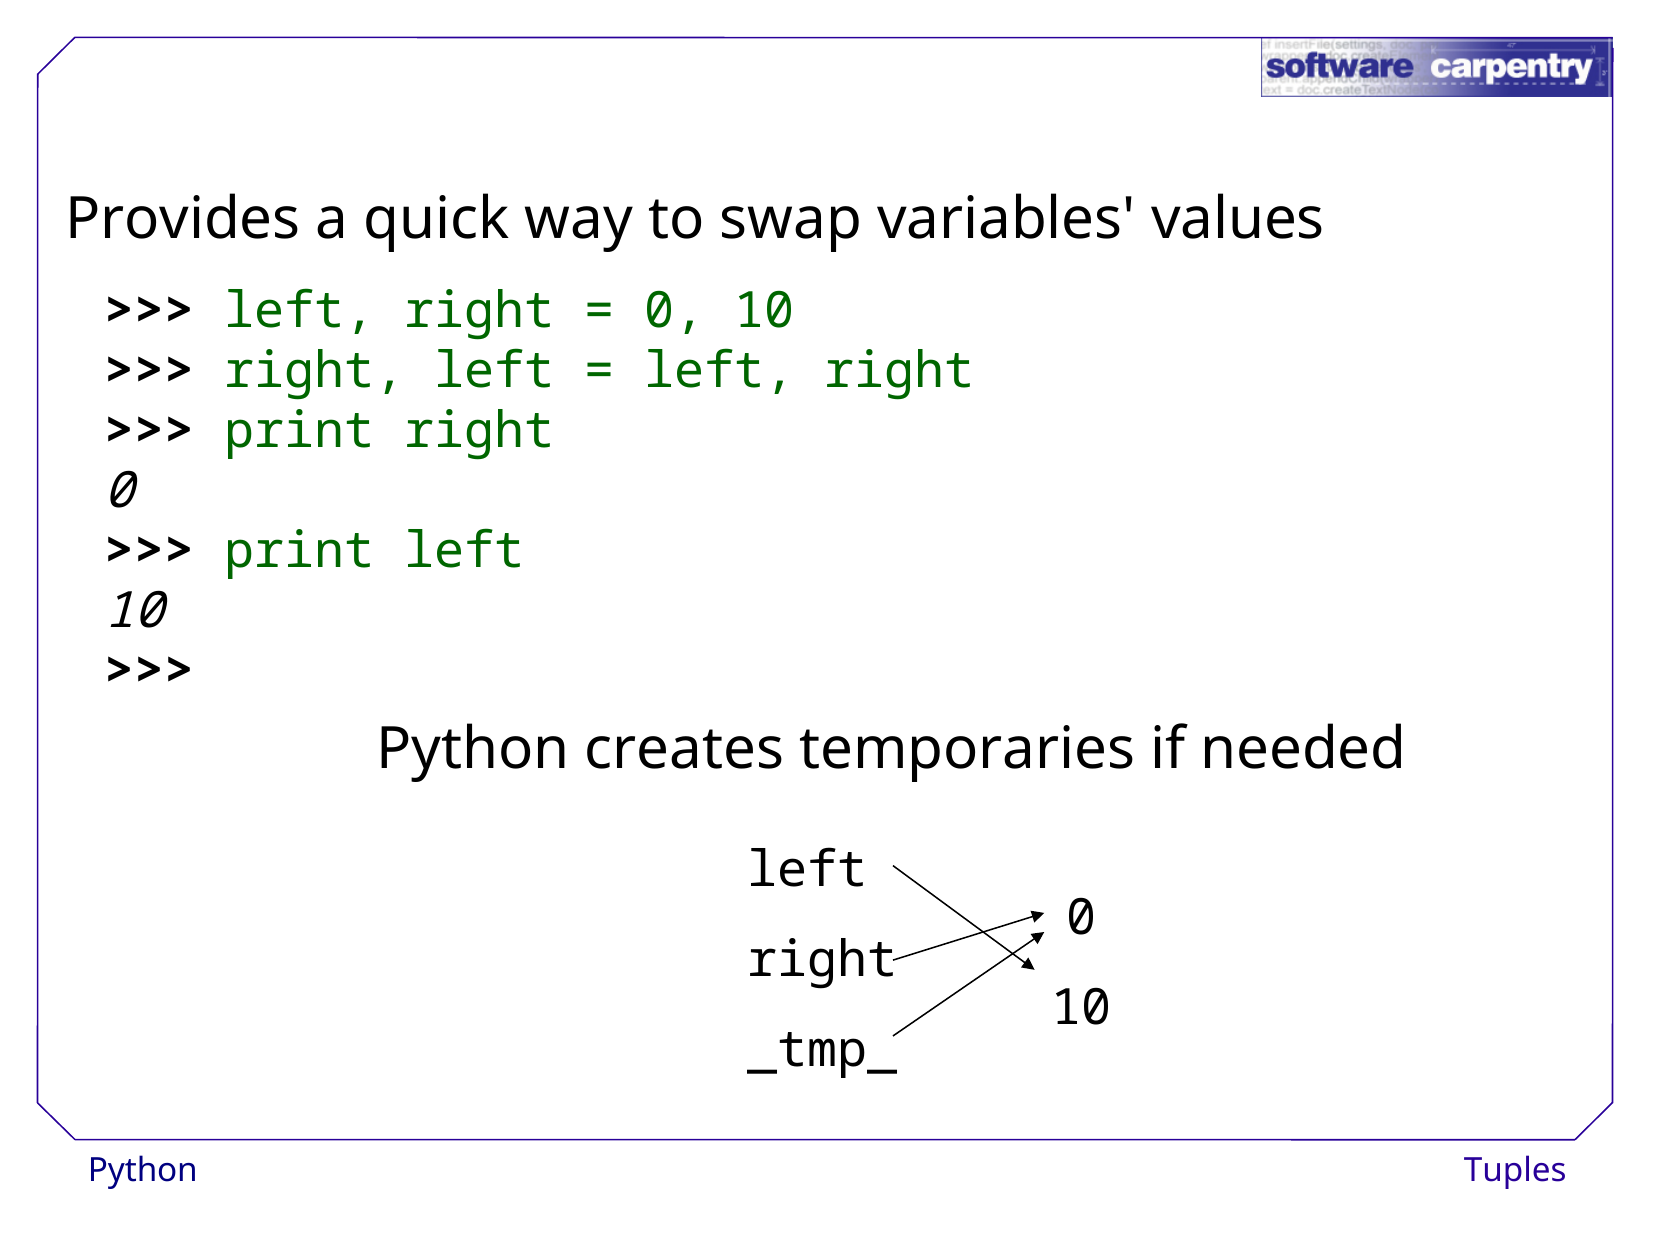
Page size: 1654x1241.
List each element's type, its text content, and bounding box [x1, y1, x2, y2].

text_box left right _tmp_ [732, 799, 903, 1083]
text_box 0 10 [996, 944, 1010, 963]
text_box 0 10 [996, 846, 1167, 1055]
text_box >>> left, right = 0, 10 >>> right, left = left, right >>> print right 0 >>> print left 10 >>> [89, 270, 1167, 715]
text_box Python creates temporaries if needed [361, 667, 1572, 788]
picture [1261, 39, 1613, 97]
text_box Provides a quick way to swap variables' values [50, 138, 1491, 259]
